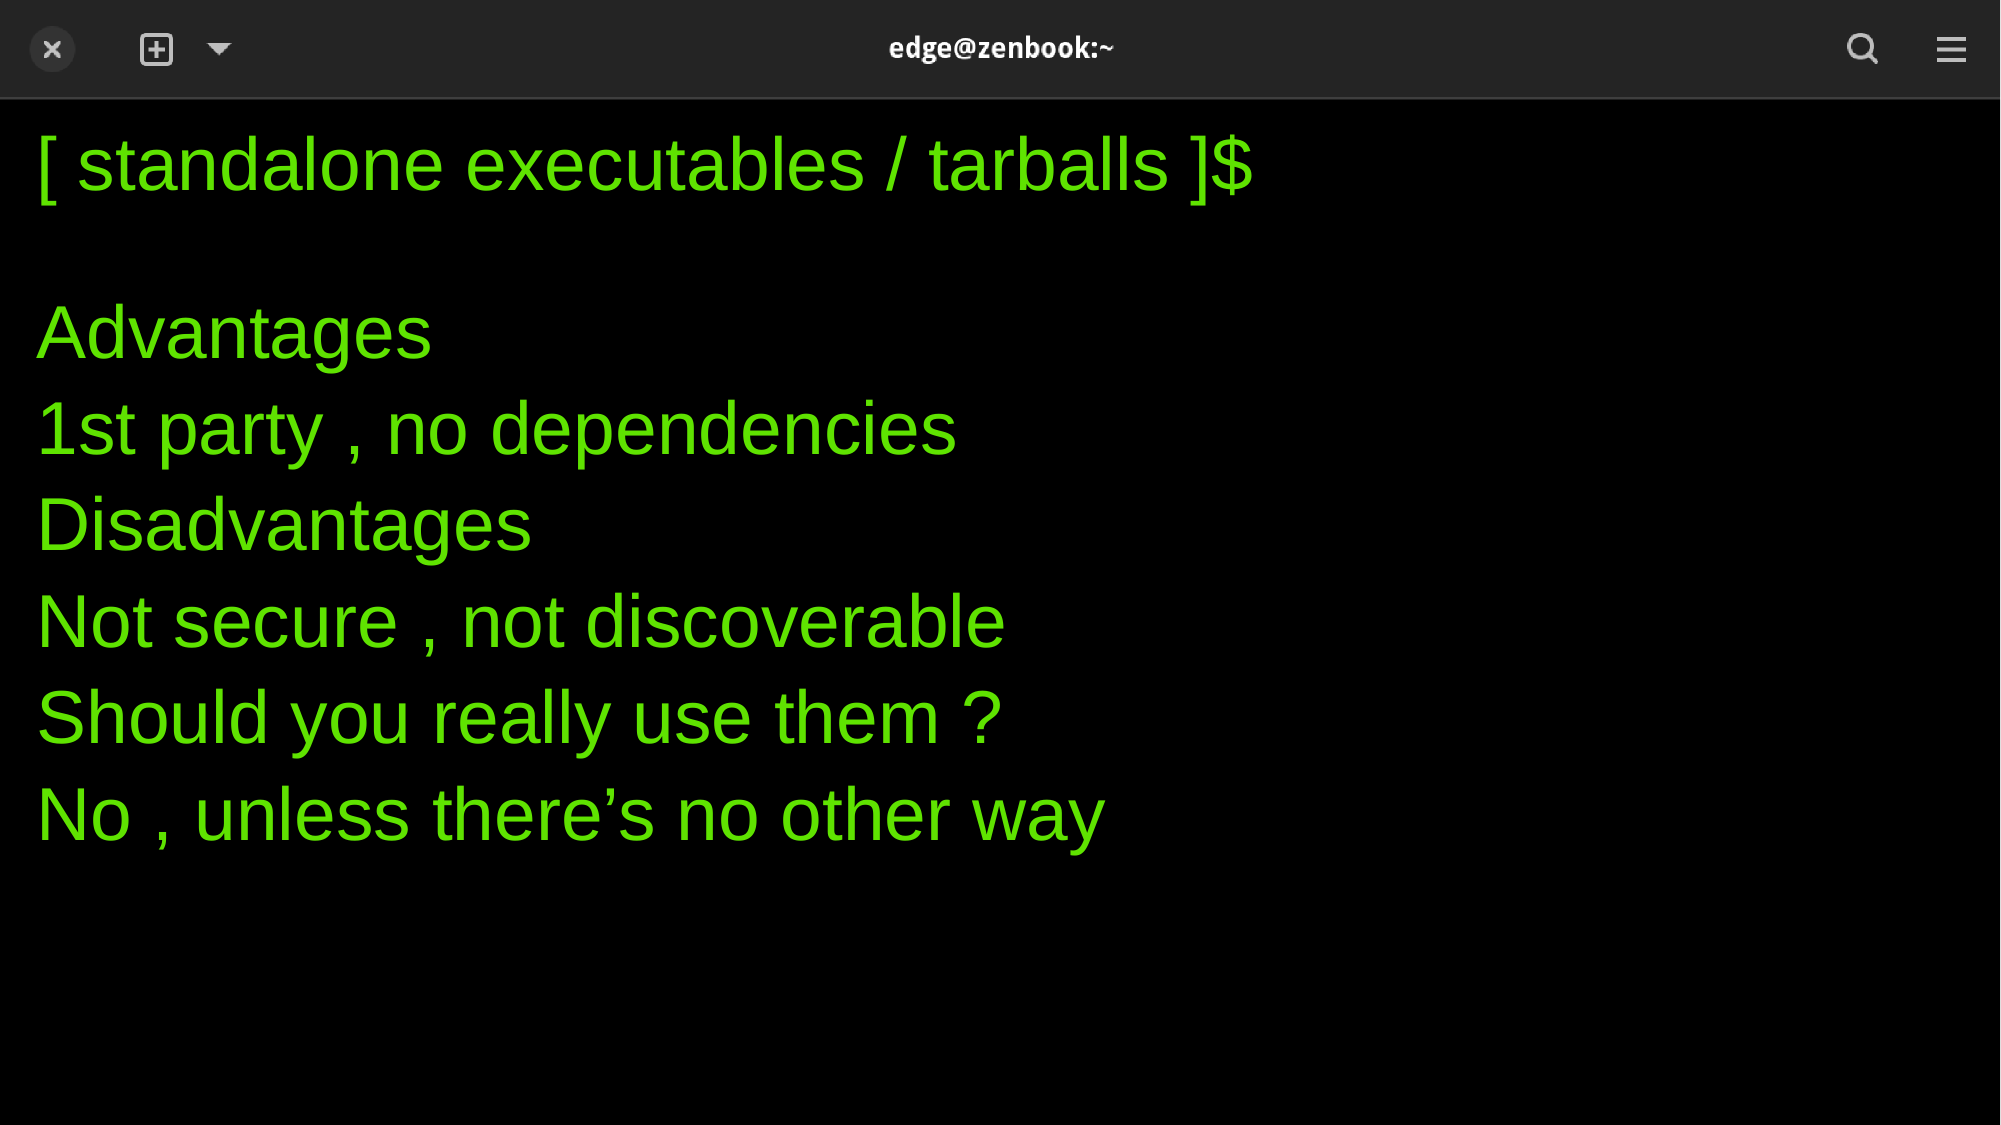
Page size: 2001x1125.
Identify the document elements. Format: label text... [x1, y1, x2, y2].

picture [0, 0, 2001, 1125]
subtitle [ standalone executables / tarballs ]$ Advantages 1st party , no dependencies Disadvantages Not secure , not discoverable Should you really use them ? No , unless there’s no other way [21, 122, 1980, 1108]
